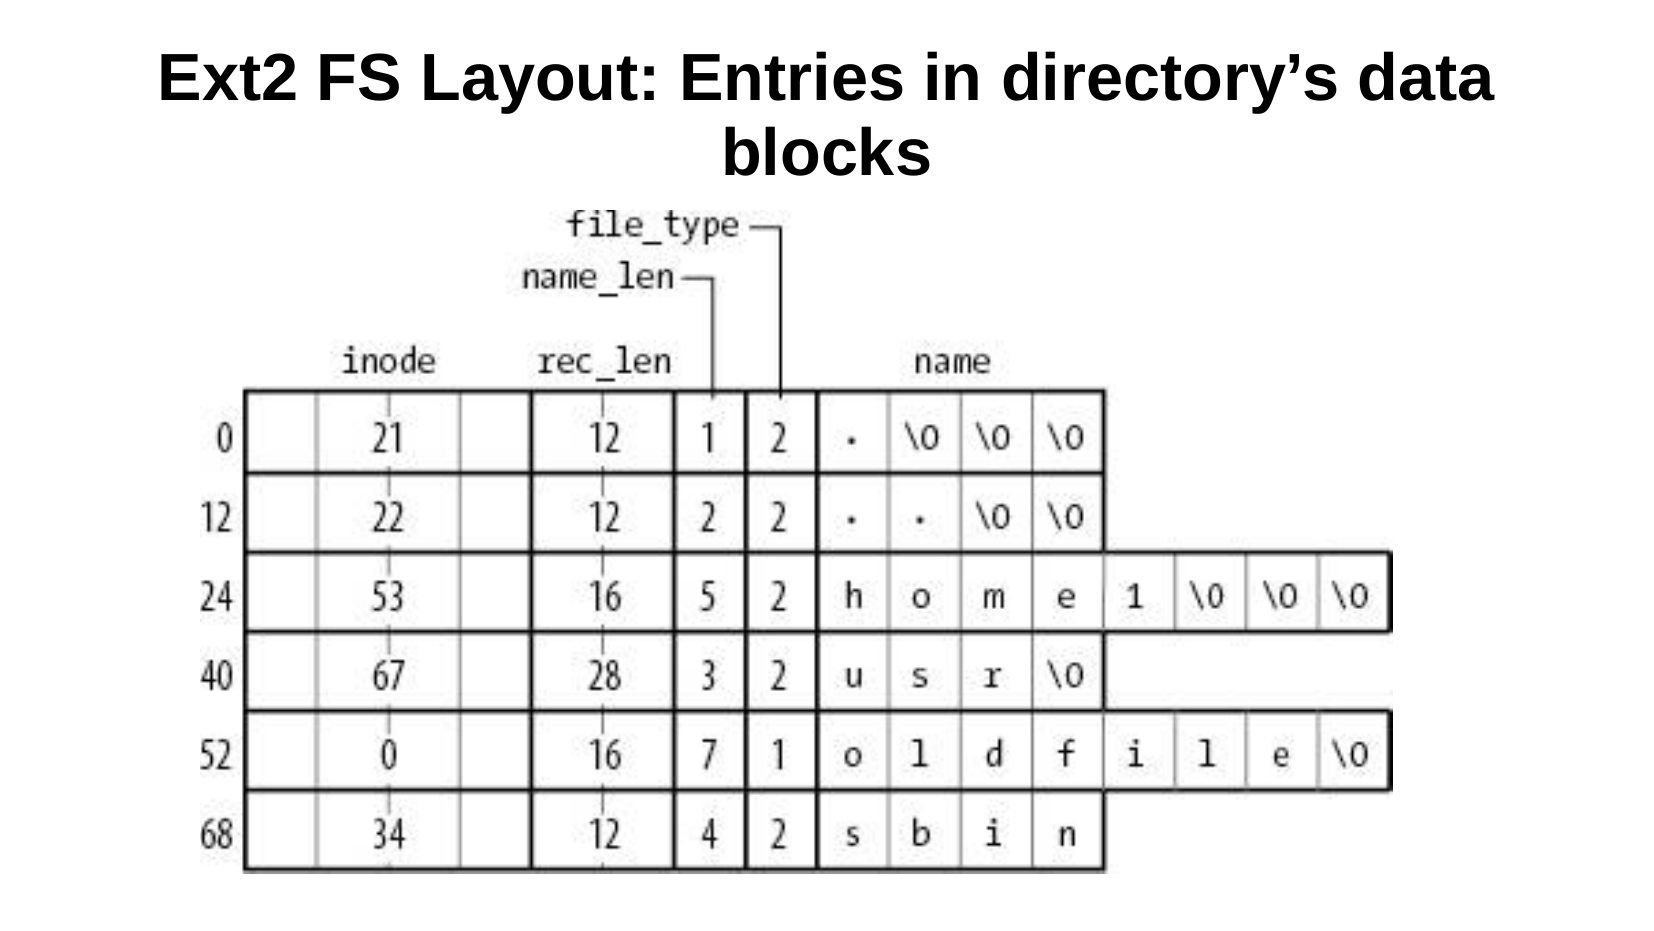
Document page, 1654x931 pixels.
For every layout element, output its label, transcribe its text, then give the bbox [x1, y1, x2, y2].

picture [200, 210, 1393, 875]
title Ext2 FS Layout: Entries in directory’s data blocks [82, 37, 1571, 193]
